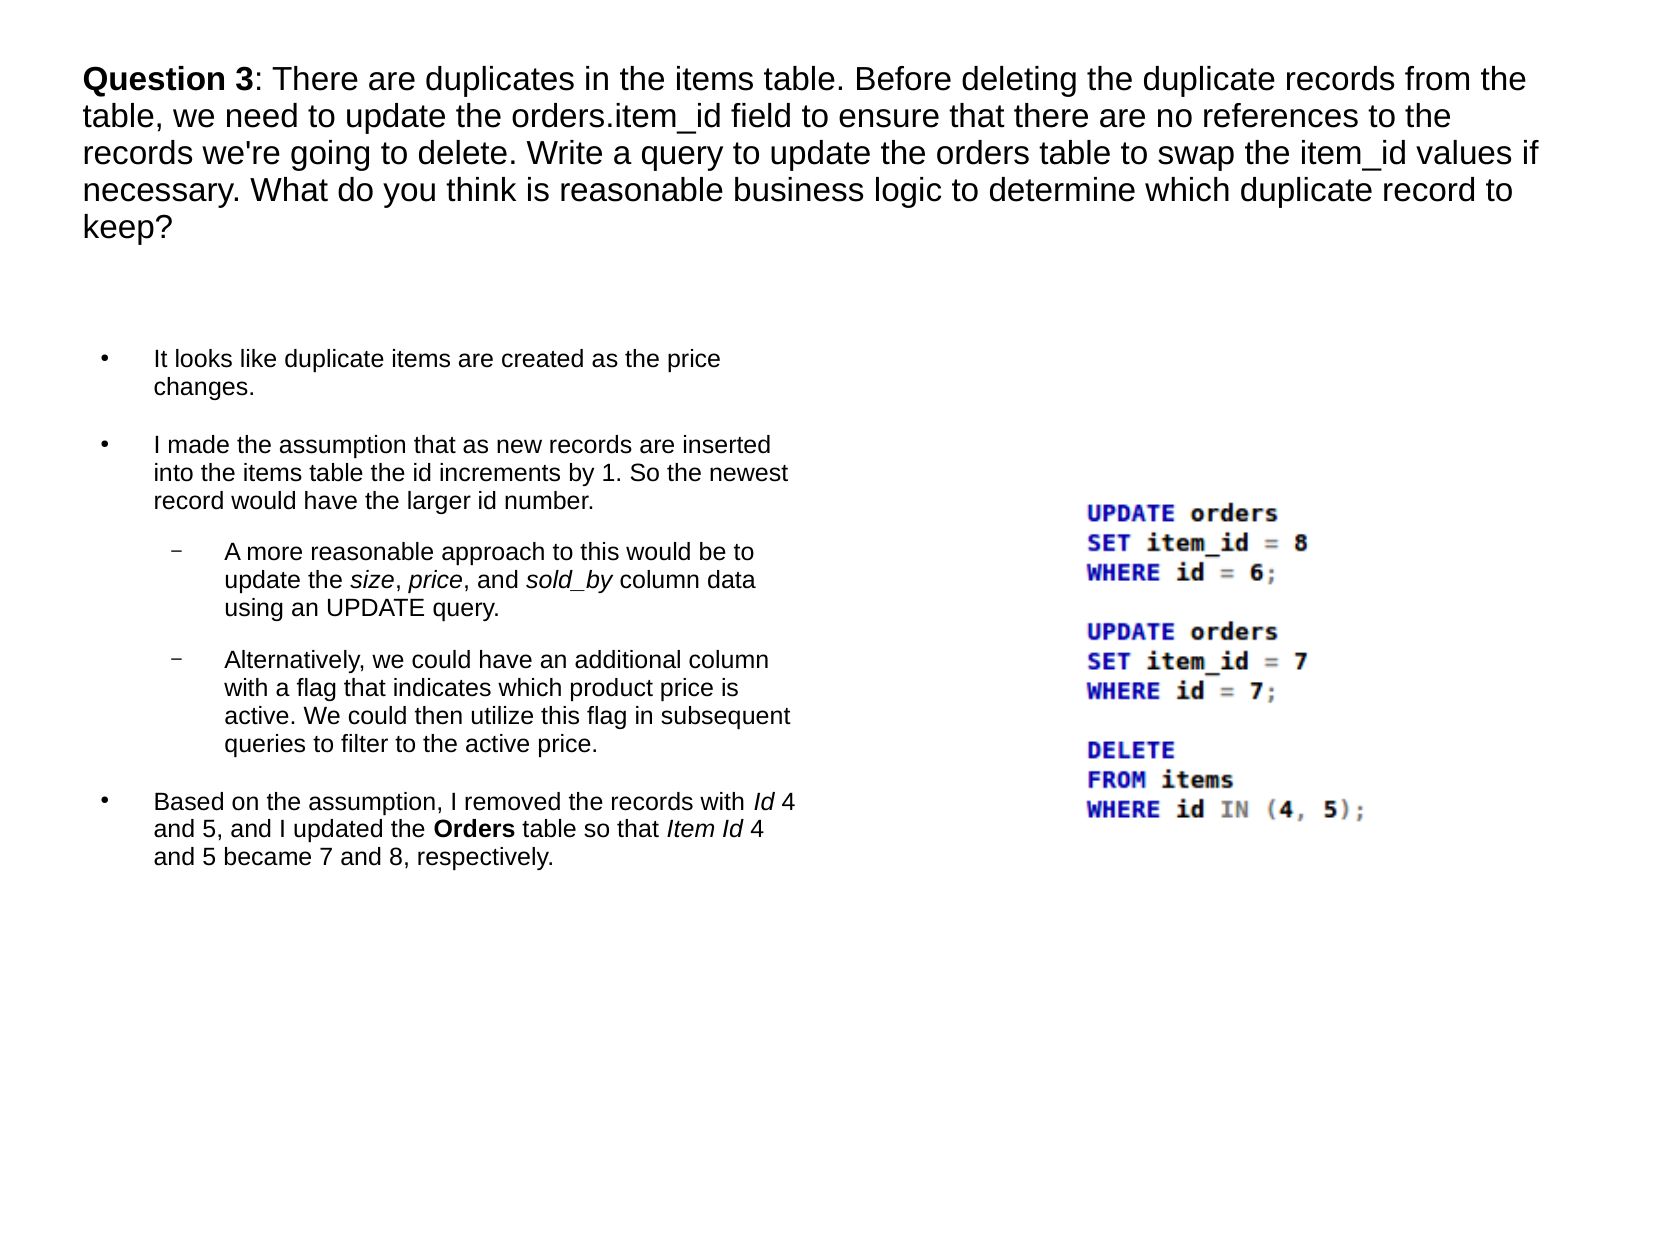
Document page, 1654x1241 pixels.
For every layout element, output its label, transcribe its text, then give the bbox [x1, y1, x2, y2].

title Question 3: There are duplicates in the items table. Before deleting the duplicate records from the table, we need to update the orders.item_id field to ensure that there are no references to the records we're going to delete. Write a query to update the orders table to swap the item_id values if necessary. What do you think is reasonable business logic to determine which duplicate record to keep? [82, 49, 1571, 257]
picture [1080, 494, 1368, 842]
list It looks like duplicate items are created as the price changes. I made the assumption that as new records are inserted into the items table the id increments by 1. So the newest record would have the larger id number. A more reasonable approach to this would be to update the size, price, and sold_by column data using an UPDATE query. Alternatively, we could have an additional column with a flag that indicates which product price is active. We could then utilize this flag in subsequent queries to filter to the active price. Based on the assumption, I removed the records with Id 4 and 5, and I updated the Orders table so that Item Id 4 and 5 became 7 and 8, respectively. [82, 345, 809, 1156]
